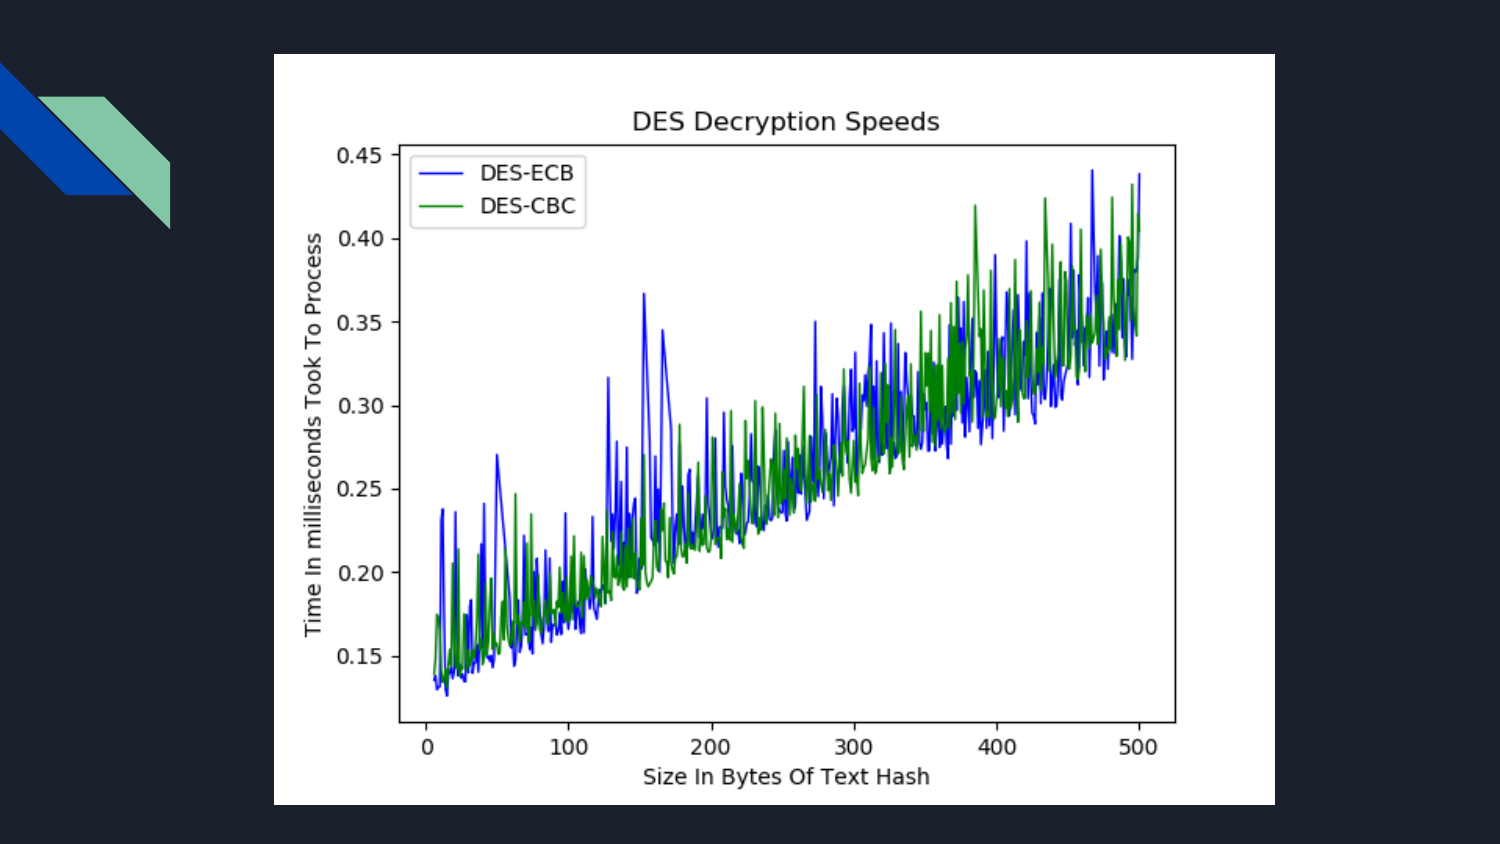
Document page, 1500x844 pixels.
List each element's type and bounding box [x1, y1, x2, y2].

picture [274, 54, 1275, 805]
